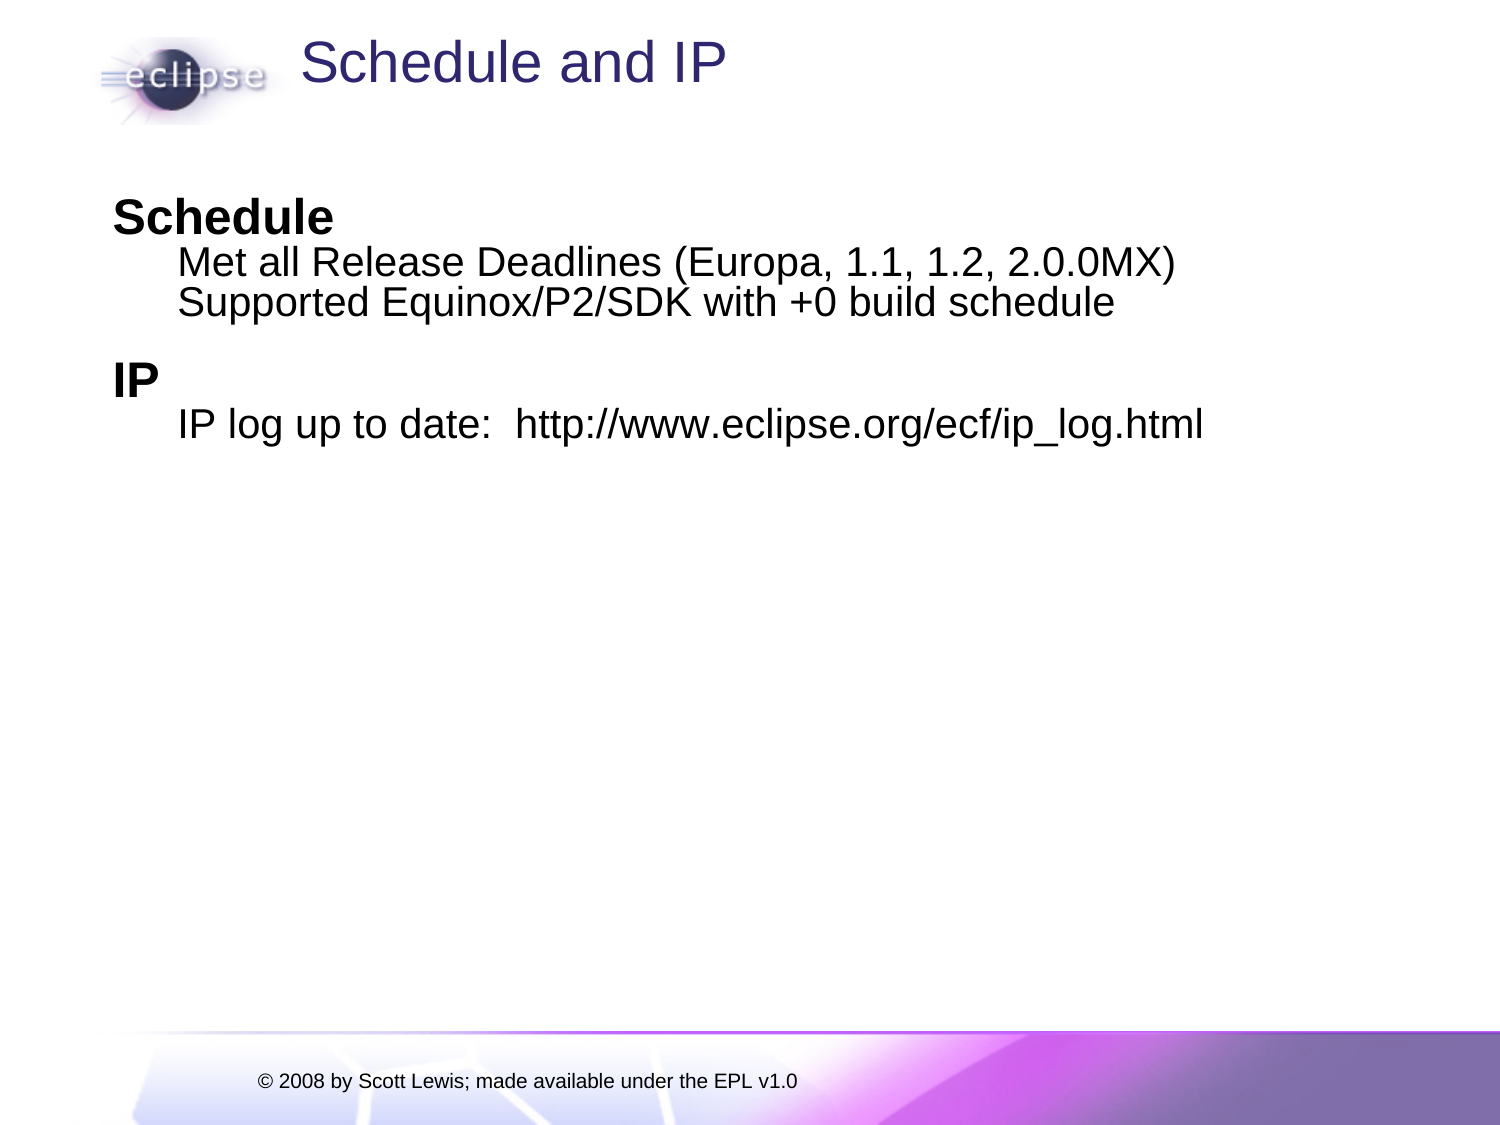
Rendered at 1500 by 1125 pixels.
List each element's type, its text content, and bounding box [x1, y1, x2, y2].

list Schedule Met all Release Deadlines (Europa, 1.1, 1.2, 2.0.0MX)‏ Supported Equinox/P2/SDK with +0 build schedule IP IP log up to date: http://www.eclipse.org/ecf/ip_log.html [112, 224, 1382, 958]
title Schedule and IP [299, 45, 1388, 113]
picture [75, 37, 299, 125]
picture [0, 1031, 1500, 1125]
